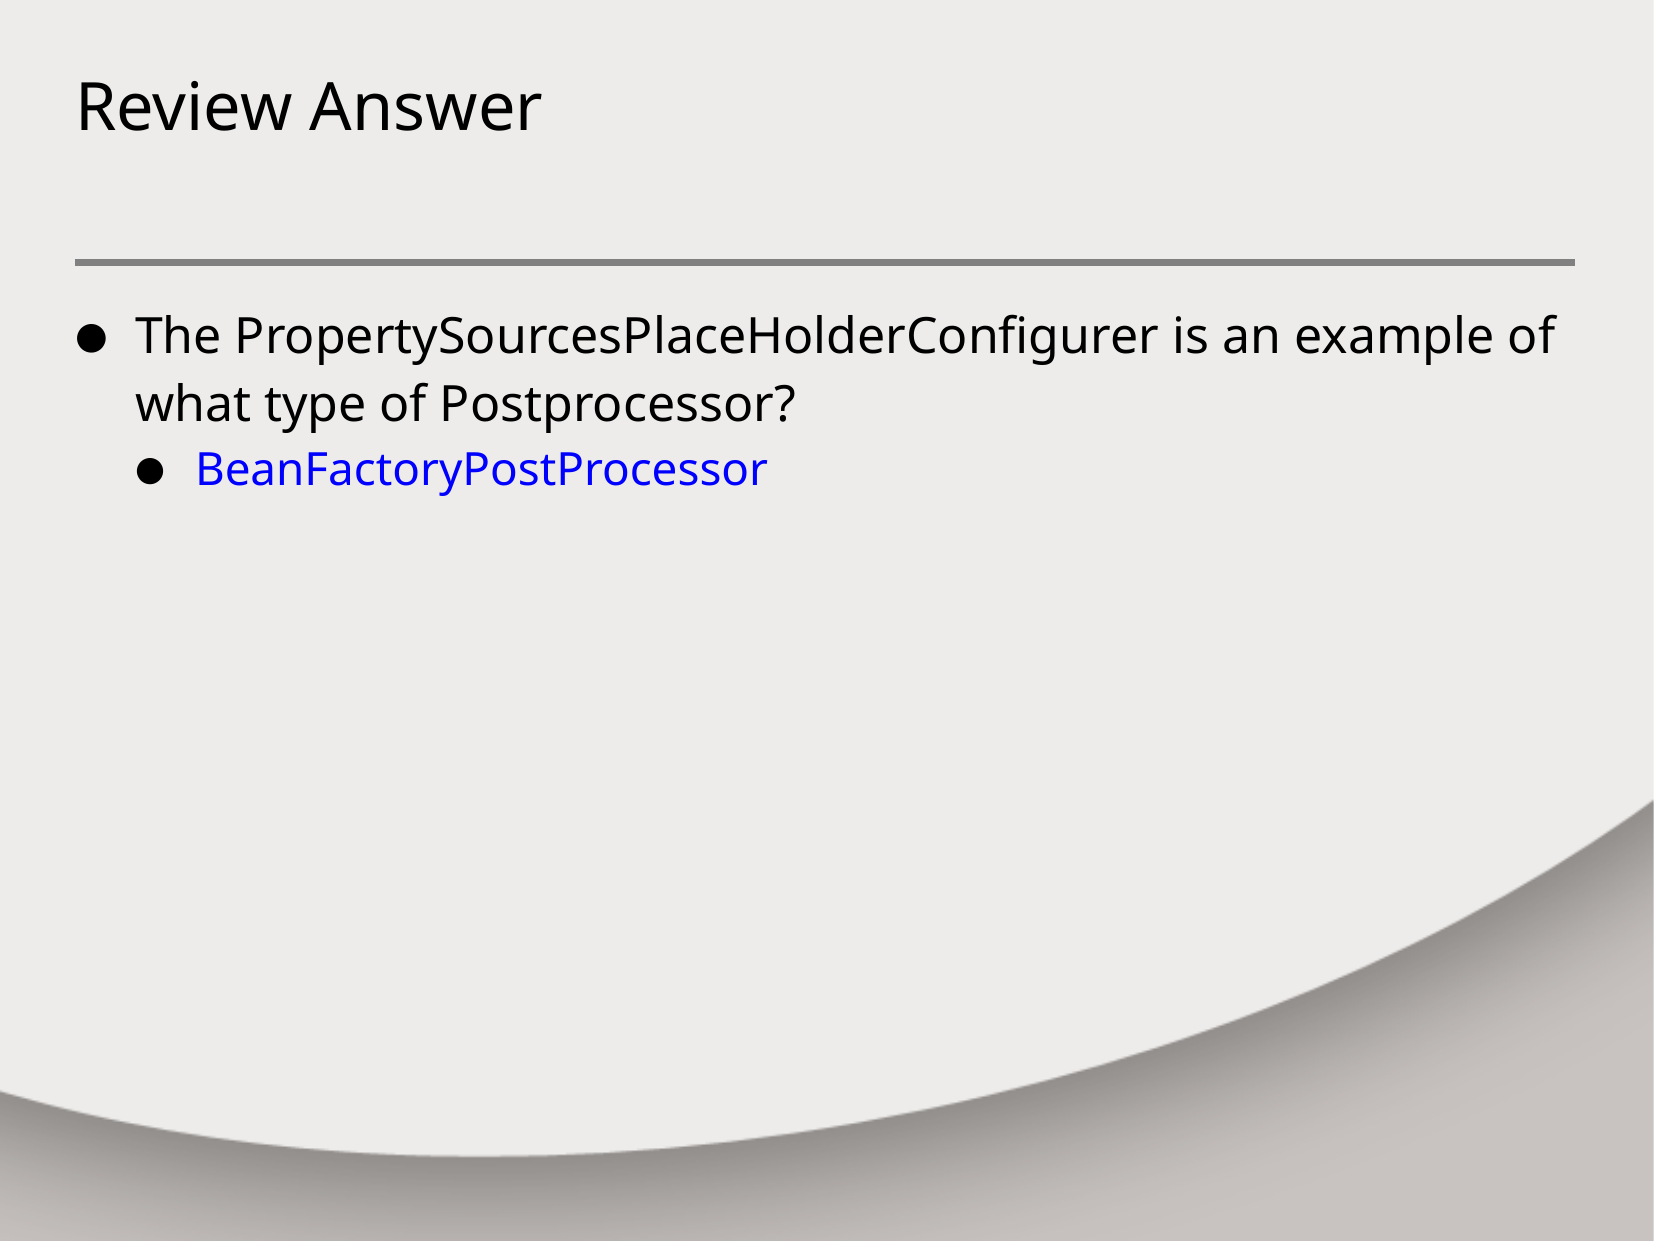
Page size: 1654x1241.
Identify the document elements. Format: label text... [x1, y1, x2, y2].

title Review Answer [75, 75, 1576, 226]
picture [0, 0, 1654, 1241]
list The PropertySourcesPlaceHolderConfigurer is an example of what type of Postprocessor? BeanFactoryPostProcessor [75, 300, 1576, 1163]
